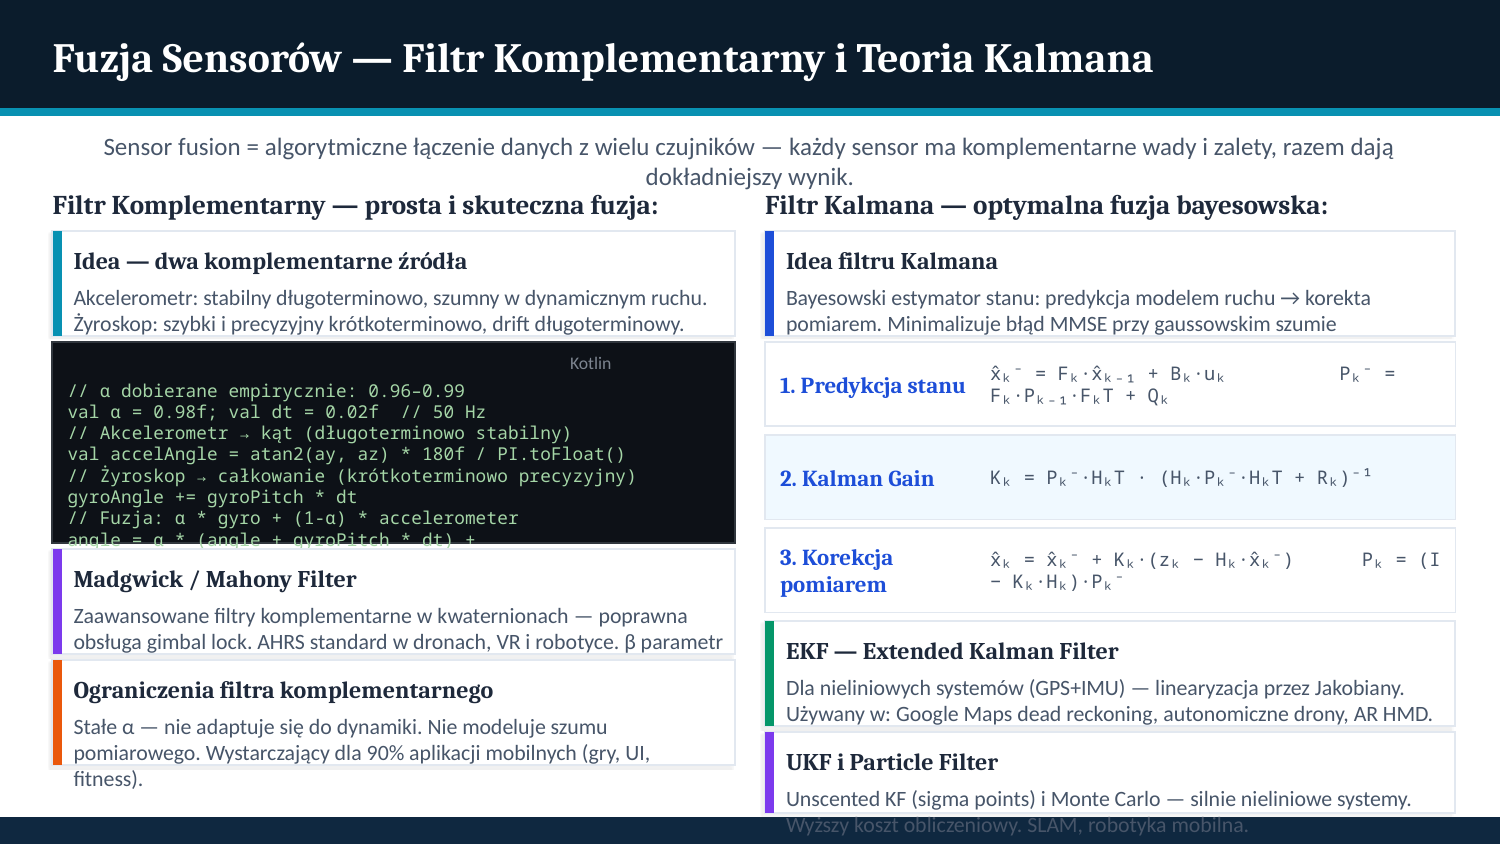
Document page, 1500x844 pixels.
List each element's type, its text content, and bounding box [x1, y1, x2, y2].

text_box Fuzja Sensorów — Filtr Komplementarny i Teoria Kalmana [53, 9, 1448, 102]
text_box [52, 231, 735, 336]
text_box [765, 342, 1455, 426]
text_box x̂ₖ = x̂ₖ⁻ + Kₖ·(zₖ − Hₖ·x̂ₖ⁻) Pₖ = (I − Kₖ·Hₖ)·Pₖ⁻ [990, 537, 1448, 603]
text_box Idea — dwa komplementarne źródła [73, 240, 726, 279]
text_box Zaawansowane filtry komplementarne w kwaternionach — poprawna obsługa gimbal lock. AHRS standard w dronach, VR i robotyce. β parametr reguluje gain. [73, 601, 726, 643]
text_box [105, 533, 202, 543]
text_box Unscented KF (sigma points) i Monte Carlo — silnie nieliniowe systemy. Wyższy koszt obliczeniowy. SLAM, robotyka mobilna. [786, 784, 1446, 803]
text_box [0, 0, 1500, 116]
text_box UKF i Particle Filter [786, 741, 1446, 780]
text_box EKF — Extended Kalman Filter [786, 630, 1446, 669]
text_box Akcelerometr: stabilny długoterminowo, szumny w dynamicznym ruchu. Żyroskop: szybki i precyzyjny krótkoterminowo, drift długoterminowy. Waga α łączy oba. [73, 283, 726, 326]
text_box 2. Kalman Gain [780, 444, 983, 510]
text_box Ograniczenia filtra komplementarnego [73, 669, 726, 708]
text_box Bayesowski estymator stanu: predykcja modelem ruchu → korekta pomiarem. Minimalizuje błąd MMSE przy gaussowskim szumie procesowym i pomiarowym. [786, 283, 1446, 326]
text_box [0, 817, 1500, 844]
text_box [382, 533, 430, 543]
text_box [765, 732, 1455, 813]
text_box [201, 533, 244, 543]
text_box 3. Korekcja pomiarem [780, 537, 983, 603]
text_box Dla nieliniowych systemów (GPS+IMU) — linearyzacja przez Jakobiany. Używany w: Google Maps dead reckoning, autonomiczne drony, AR HMD. [786, 673, 1446, 716]
text_box [52, 342, 735, 543]
text_box // α dobierane empirycznie: 0.96–0.99 val α = 0.98f; val dt = 0.02f // 50 Hz // Akcelerometr → kąt (długoterminowo stabilny) val accelAngle = atan2(ay, az) * 180f / PI.toFloat() // Żyroskop → całkowanie (krótkoterminowo precyzyjny) gyroAngle += gyroPitch * dt // Fuzja: α * gyro + (1-α) * accelerometer angle = α * (angle + gyroPitch * dt) + (1-α) * accelAngle [68, 379, 723, 533]
text_box 1. Predykcja stanu [780, 351, 983, 417]
text_box [52, 549, 735, 654]
text_box Kotlin [570, 349, 720, 376]
text_box Madgwick / Mahony Filter [73, 558, 726, 597]
text_box [765, 621, 1455, 726]
text_box Kₖ = Pₖ⁻·HₖT · (Hₖ·Pₖ⁻·HₖT + Rₖ)⁻¹ [990, 444, 1448, 510]
text_box [765, 231, 1455, 336]
text_box Filtr Komplementarny — prosta i skuteczna fuzja: [52, 183, 735, 225]
text_box Filtr Kalmana — optymalna fuzja bayesowska: [765, 183, 1455, 225]
text_box [431, 533, 448, 543]
text_box [765, 528, 1455, 612]
text_box Sensor fusion = algorytmiczne łączenie danych z wielu czujników — każdy sensor ma komplementarne wady i zalety, razem dają dokładniejszy wynik. [53, 123, 1448, 171]
text_box [339, 533, 380, 543]
text_box Idea filtru Kalmana [786, 240, 1446, 279]
text_box [245, 533, 338, 543]
text_box [765, 435, 1455, 519]
text_box x̂ₖ⁻ = Fₖ·x̂ₖ₋₁ + Bₖ·uₖ Pₖ⁻ = Fₖ·Pₖ₋₁·FₖT + Qₖ [990, 351, 1448, 417]
text_box [52, 660, 735, 765]
text_box Stałe α — nie adaptuje się do dynamiki. Nie modeluje szumu pomiarowego. Wystarczający dla 90% aplikacji mobilnych (gry, UI, fitness). [73, 712, 726, 754]
